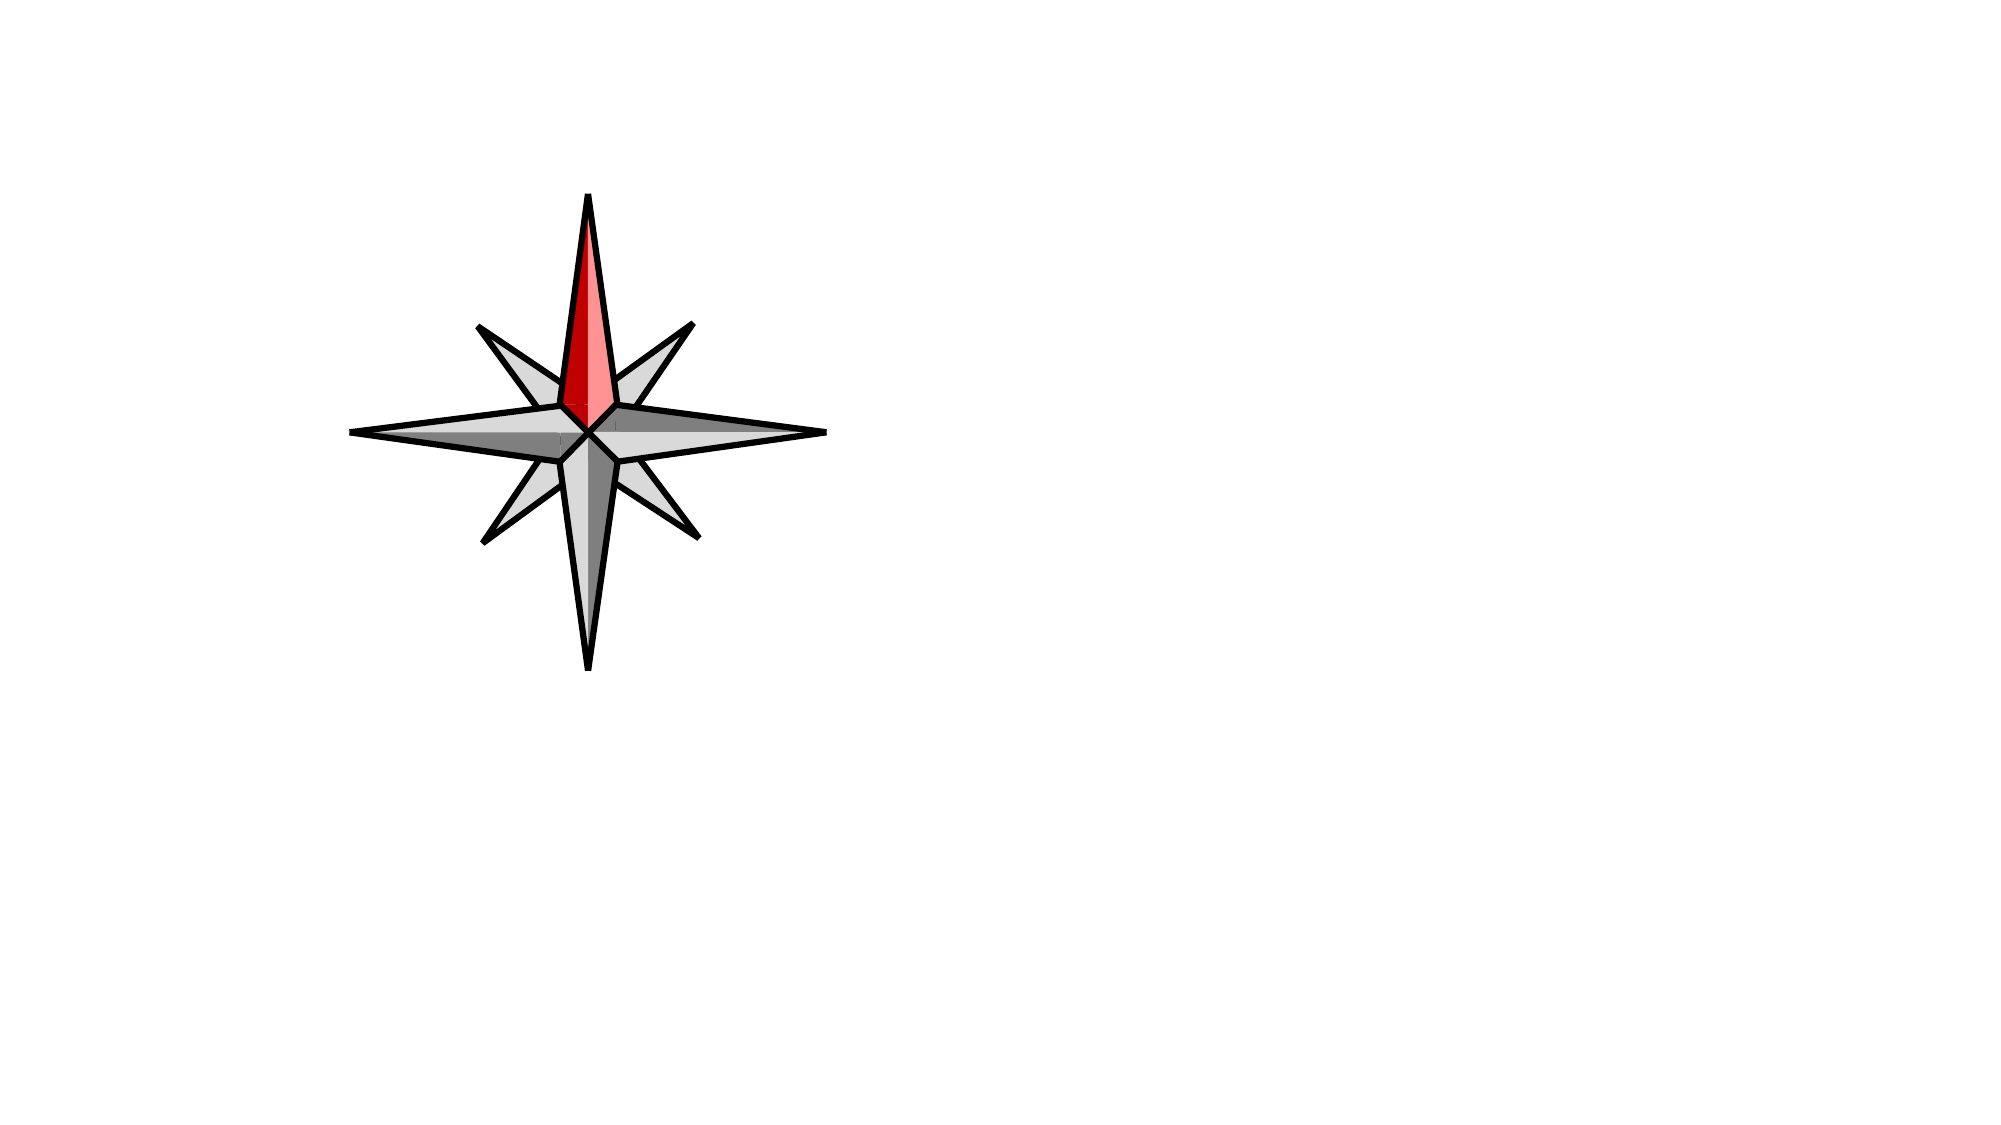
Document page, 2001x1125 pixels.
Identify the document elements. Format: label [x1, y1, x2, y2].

text_box [482, 462, 559, 544]
text_box [617, 323, 694, 404]
text_box [564, 224, 613, 427]
text_box [594, 409, 798, 458]
text_box [477, 326, 559, 405]
text_box [618, 462, 700, 539]
text_box [564, 438, 614, 641]
text_box [378, 410, 583, 458]
